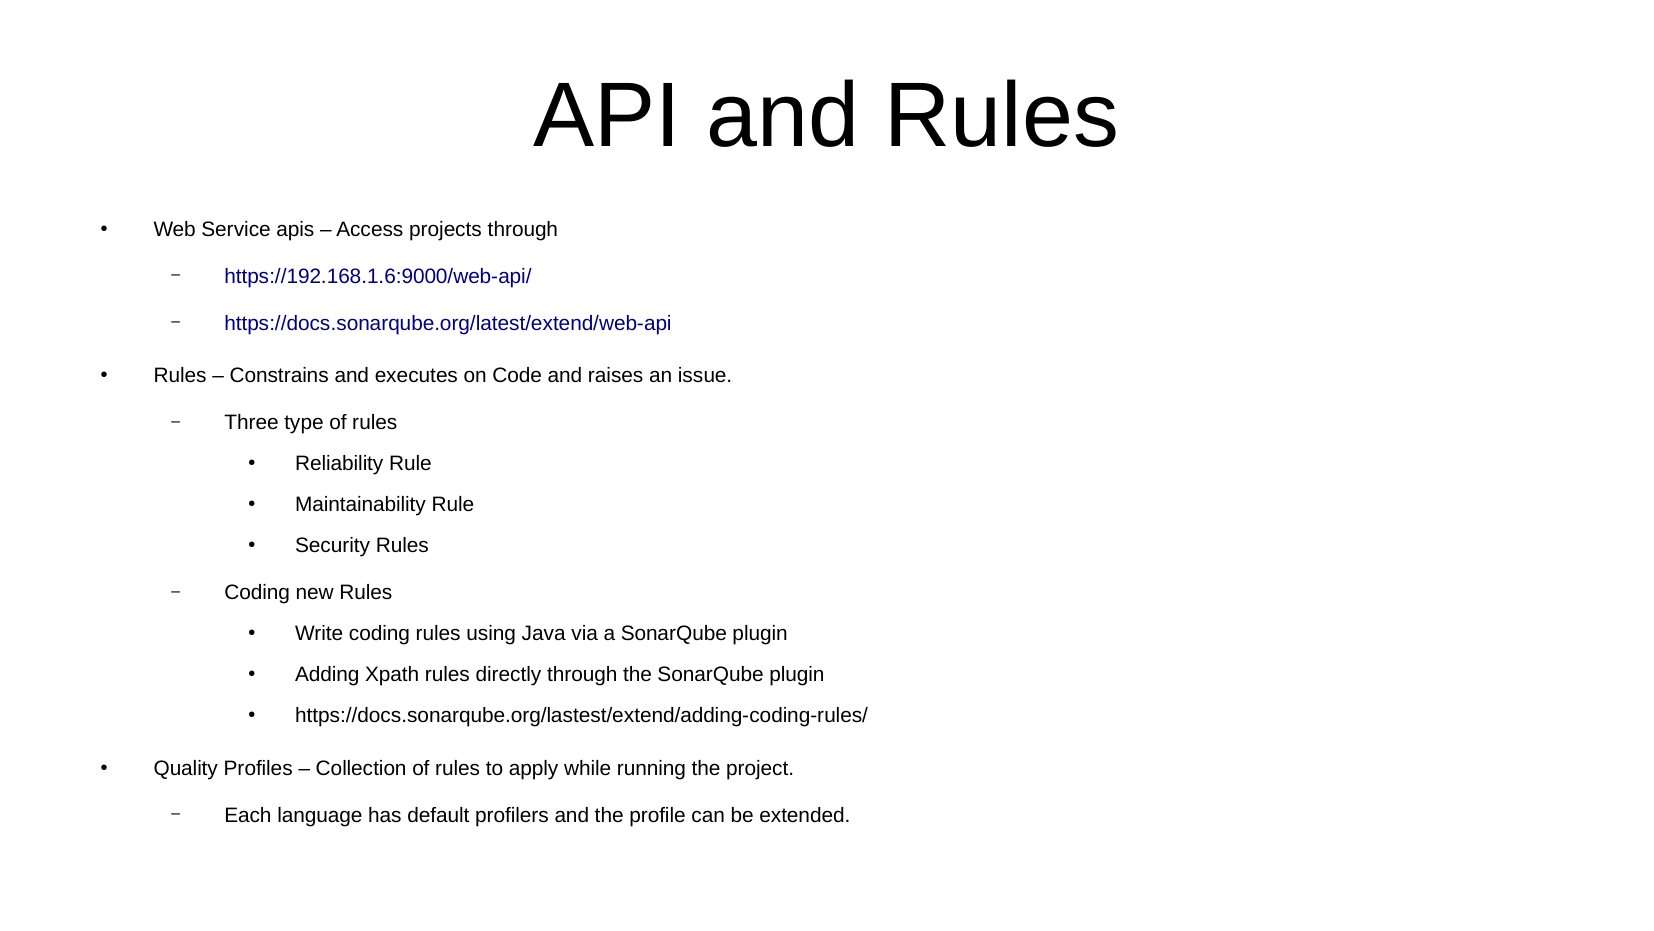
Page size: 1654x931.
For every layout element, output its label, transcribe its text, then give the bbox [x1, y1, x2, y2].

title API and Rules [82, 37, 1571, 193]
list Web Service apis – Access projects through https://192.168.1.6:9000/web-api/ https://docs.sonarqube.org/latest/extend/web-api Rules – Constrains and executes on Code and raises an issue. Three type of rules Reliability Rule Maintainability Rule Security Rules Coding new Rules Write coding rules using Java via a SonarQube plugin Adding Xpath rules directly through the SonarQube plugin https://docs.sonarqube.org/lastest/extend/adding-coding-rules/ Quality Profiles – Collection of rules to apply while running the project. Each language has default profilers and the profile can be extended. [82, 217, 1636, 916]
